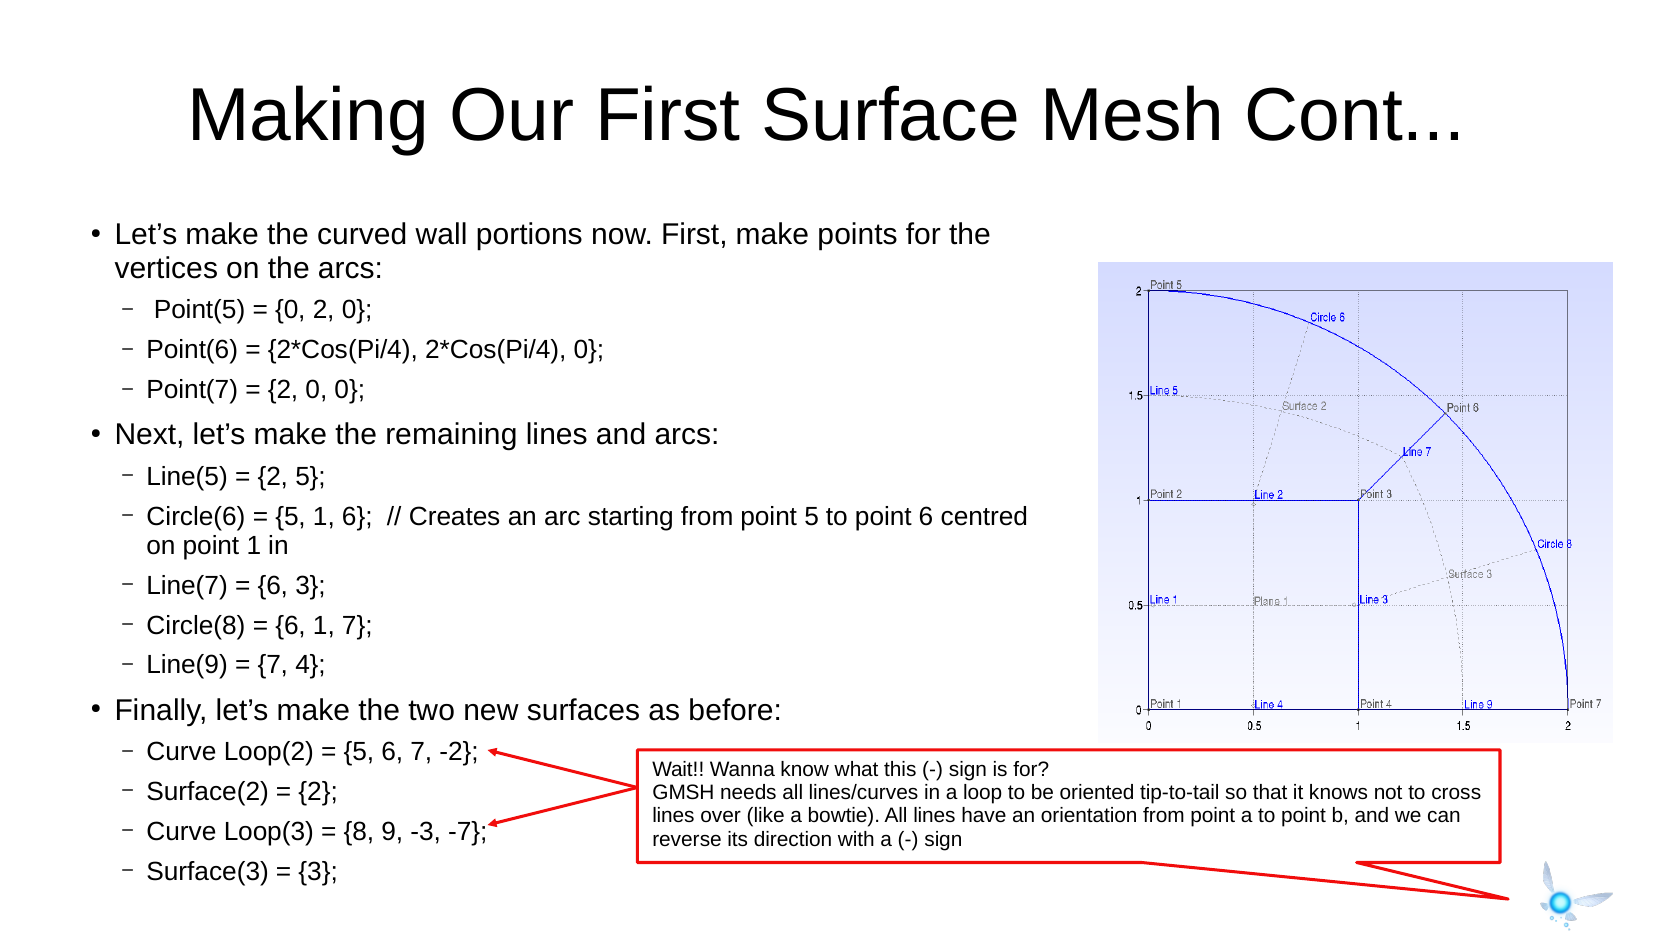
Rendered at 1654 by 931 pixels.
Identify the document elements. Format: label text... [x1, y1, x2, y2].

picture [1540, 861, 1613, 931]
list Let’s make the curved wall portions now. First, make points for the vertices on the arcs: Point(5) = {0, 2, 0}; Point(6) = {2*Cos(Pi/4), 2*Cos(Pi/4), 0}; Point(7) = {2, 0, 0}; Next, let’s make the remaining lines and arcs: Line(5) = {2, 5}; Circle(6) = {5, 1, 6}; // Creates an arc starting from point 5 to point 6 centred on point 1 in Line(7) = {6, 3}; Circle(8) = {6, 1, 7}; Line(9) = {7, 4}; Finally, let’s make the two new surfaces as before: Curve Loop(2) = {5, 6, 7, -2}; Surface(2) = {2}; Curve Loop(3) = {8, 9, -3, -7}; Surface(3) = {3}; [82, 217, 1051, 901]
title Making Our First Surface Mesh Cont... [82, 37, 1571, 193]
text_box Wait!! Wanna know what this (-) sign is for? GMSH needs all lines/curves in a loop to be oriented tip-to-tail so that it knows not to cross lines over (like a bowtie). All lines have an orientation from point a to point b, and we can reverse its direction with a (-) sign [639, 752, 1498, 863]
picture [1098, 262, 1613, 743]
